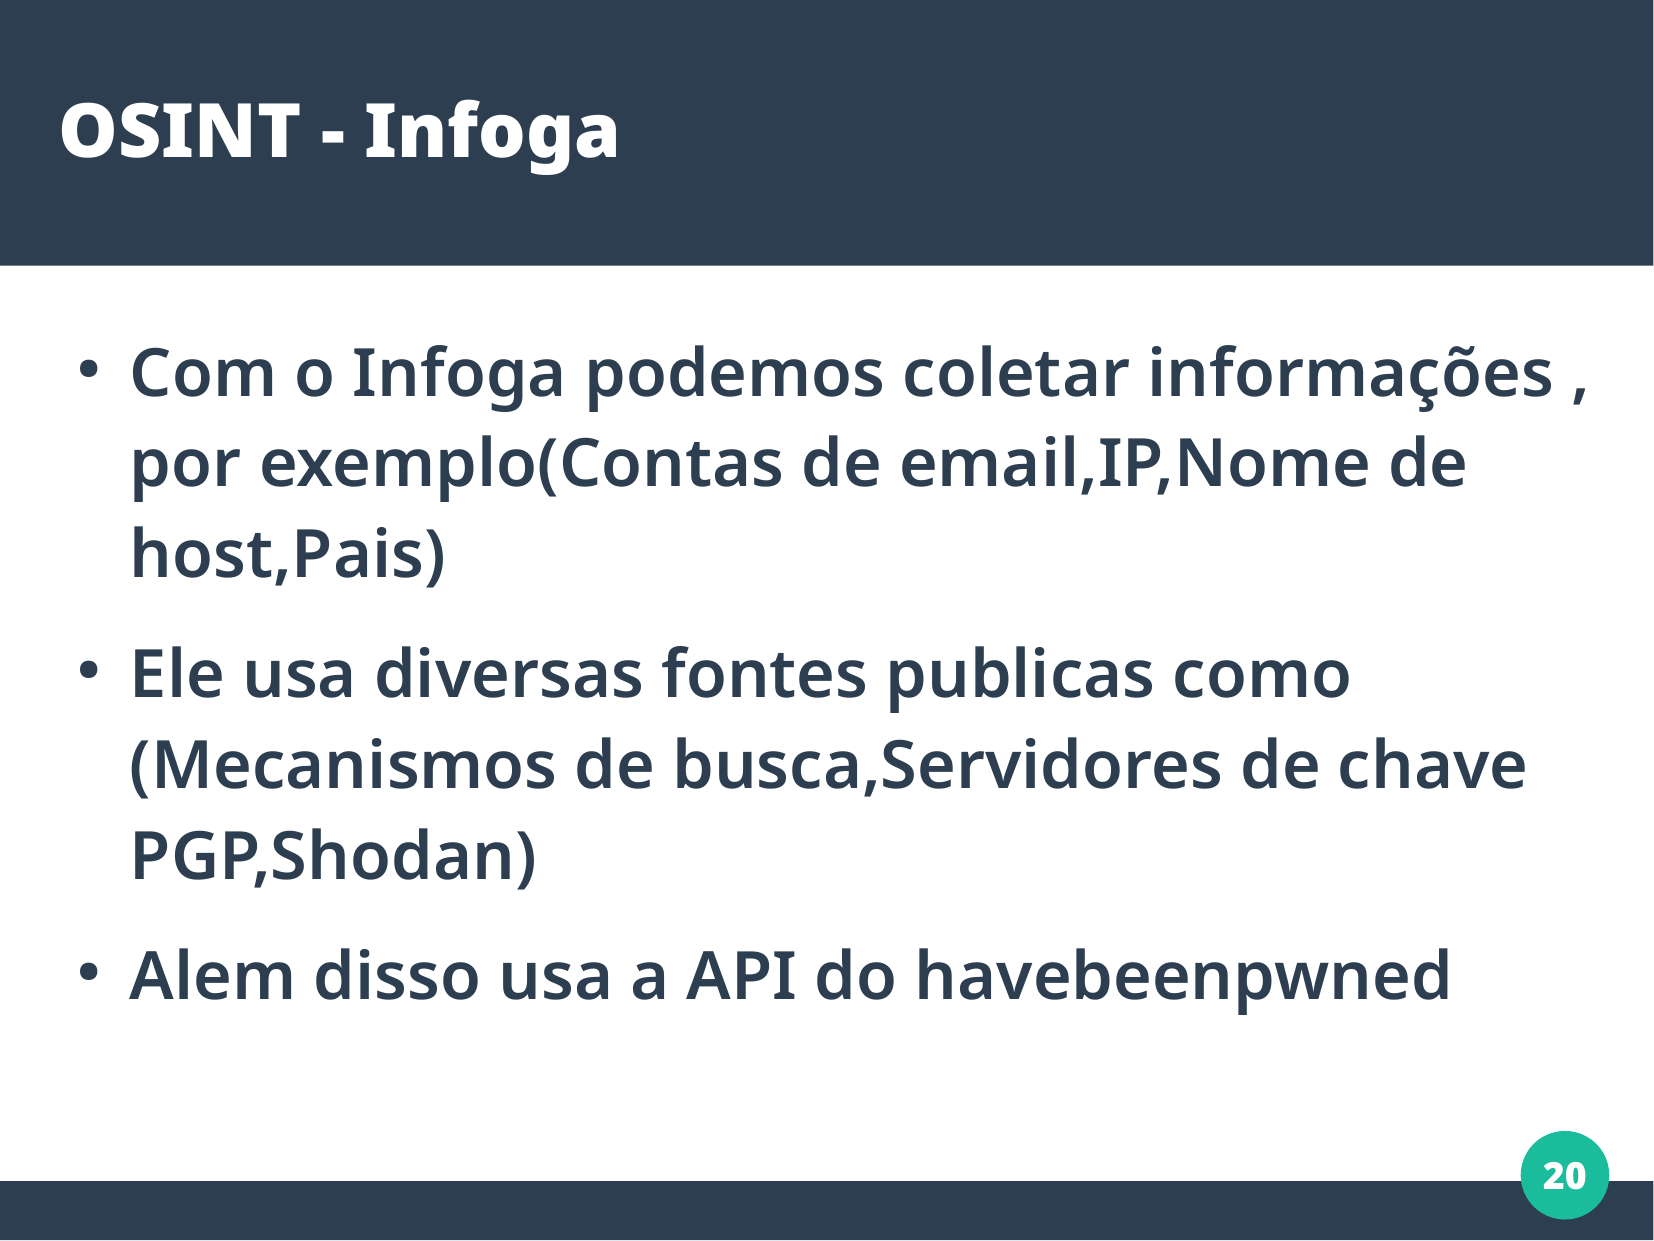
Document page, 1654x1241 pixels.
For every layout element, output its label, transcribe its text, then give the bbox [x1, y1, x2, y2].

title OSINT - Infoga [59, 49, 1595, 207]
list Com o Infoga podemos coletar informações , por exemplo(Contas de email,IP,Nome de host,Pais) Ele usa diversas fontes publicas como (Mecanismos de busca,Servidores de chave PGP,Shodan) Alem disso usa a API do havebeenpwned [59, 324, 1595, 1152]
